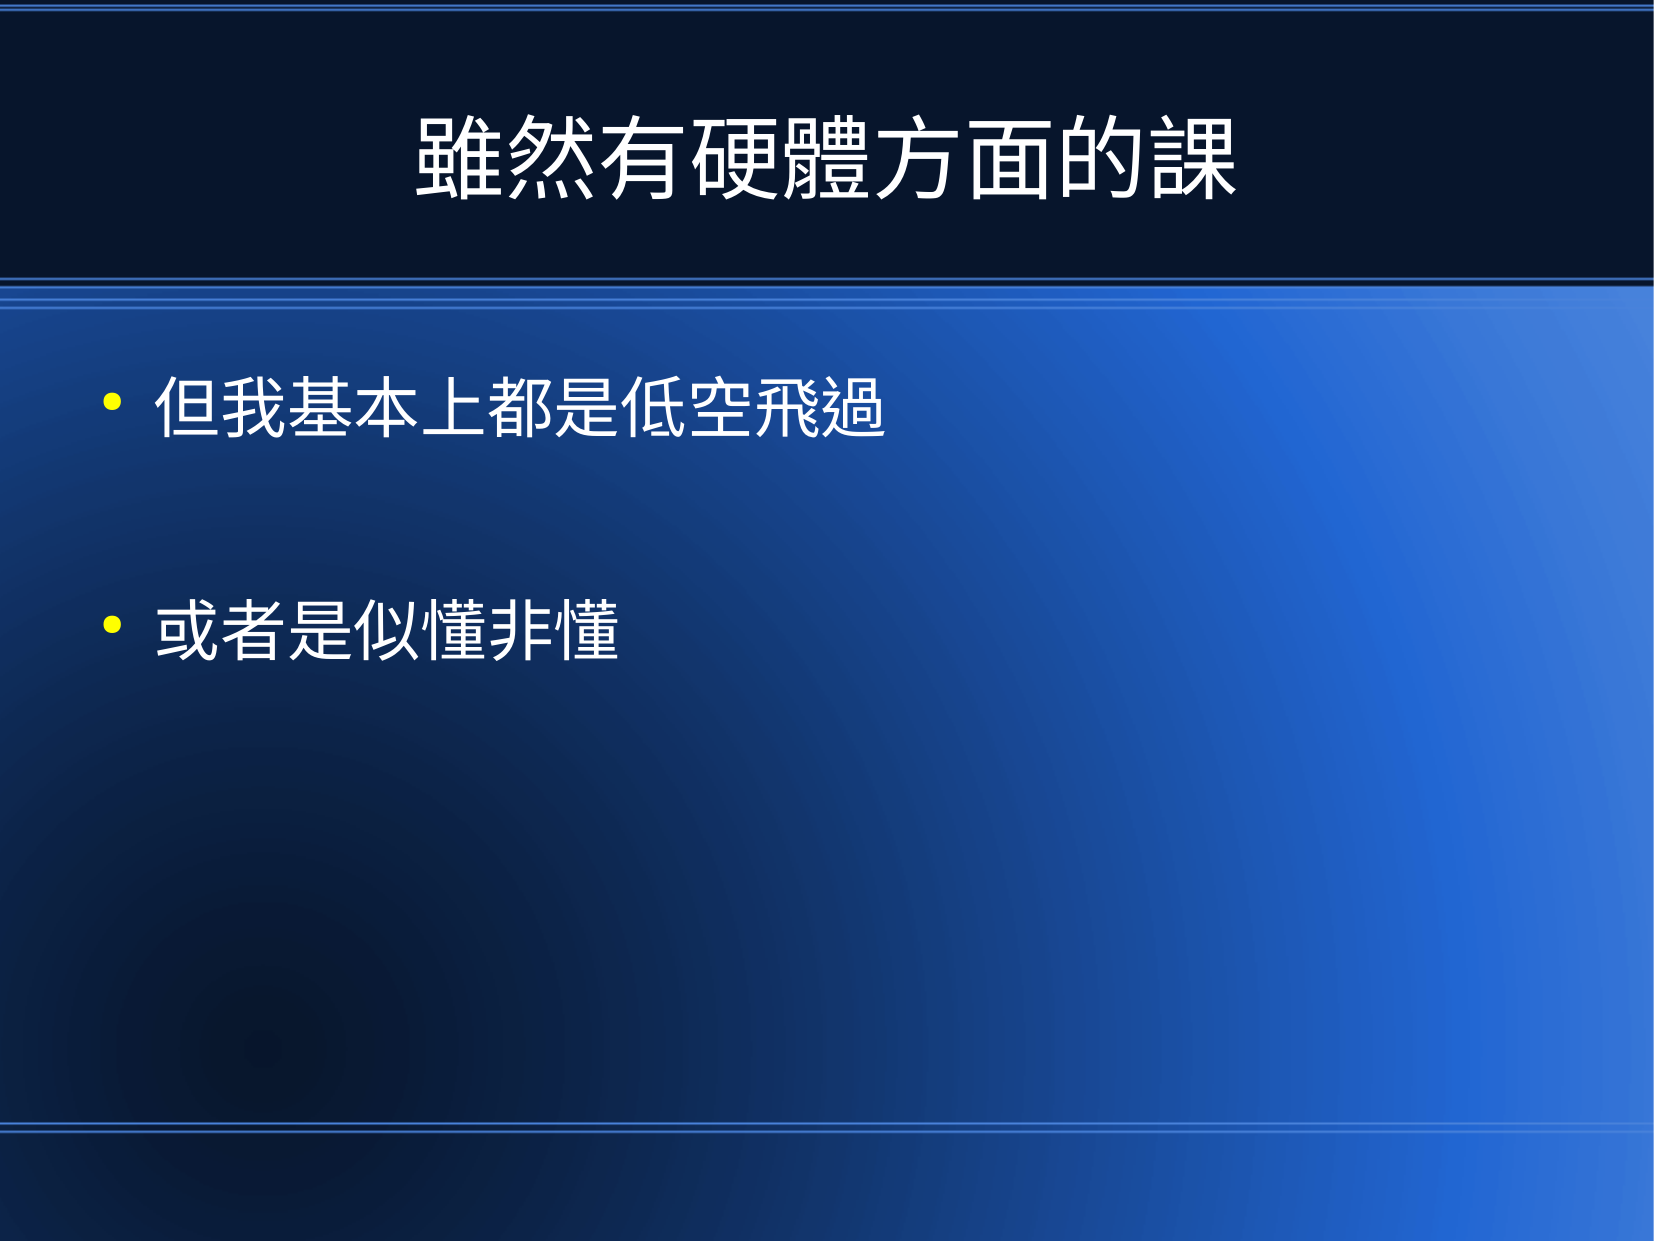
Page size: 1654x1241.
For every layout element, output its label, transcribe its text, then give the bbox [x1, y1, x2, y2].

picture [0, 0, 1654, 1241]
title 雖然有硬體方面的課 [82, 49, 1571, 257]
list 但我基本上都是低空飛過 或者是似懂非懂 [82, 355, 1571, 1075]
